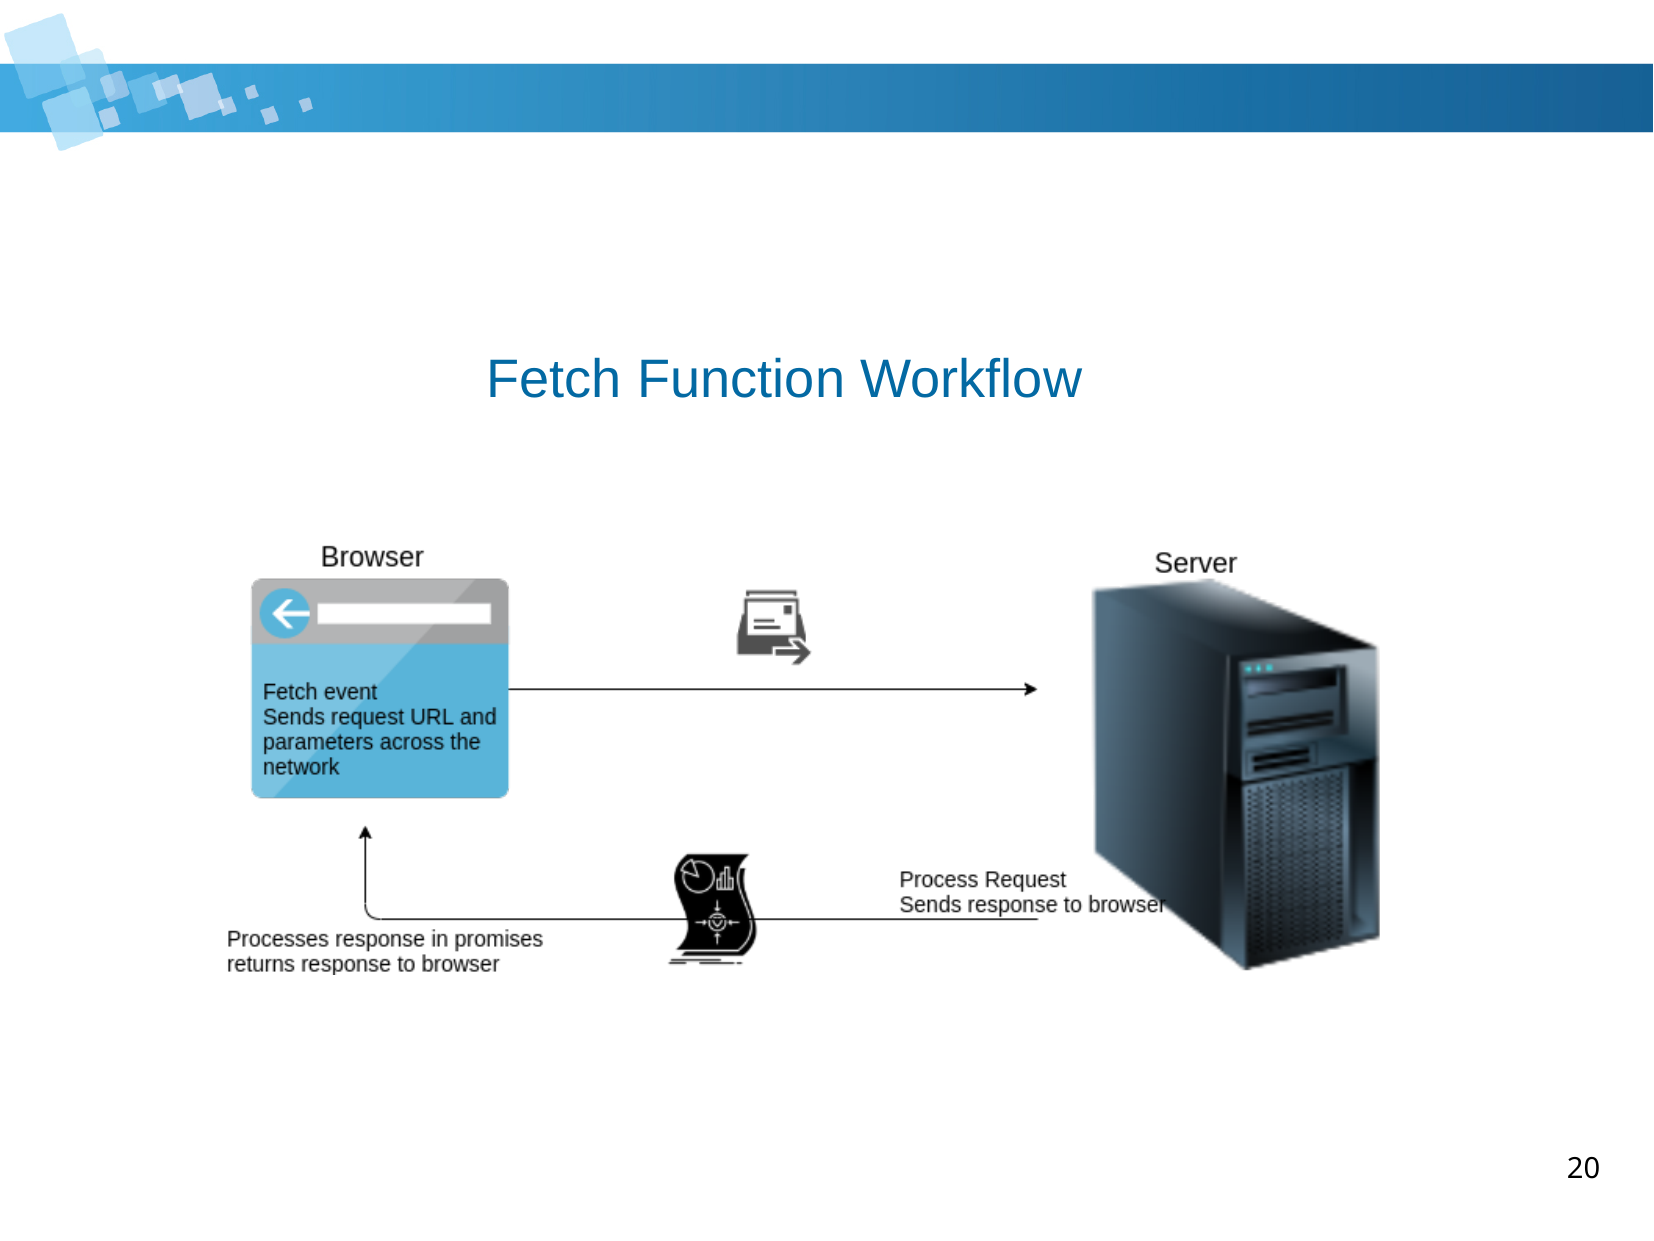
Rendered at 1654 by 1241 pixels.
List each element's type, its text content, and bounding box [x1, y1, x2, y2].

text_box Fetch Function Workflow [471, 341, 1307, 417]
picture [0, 0, 1653, 1238]
